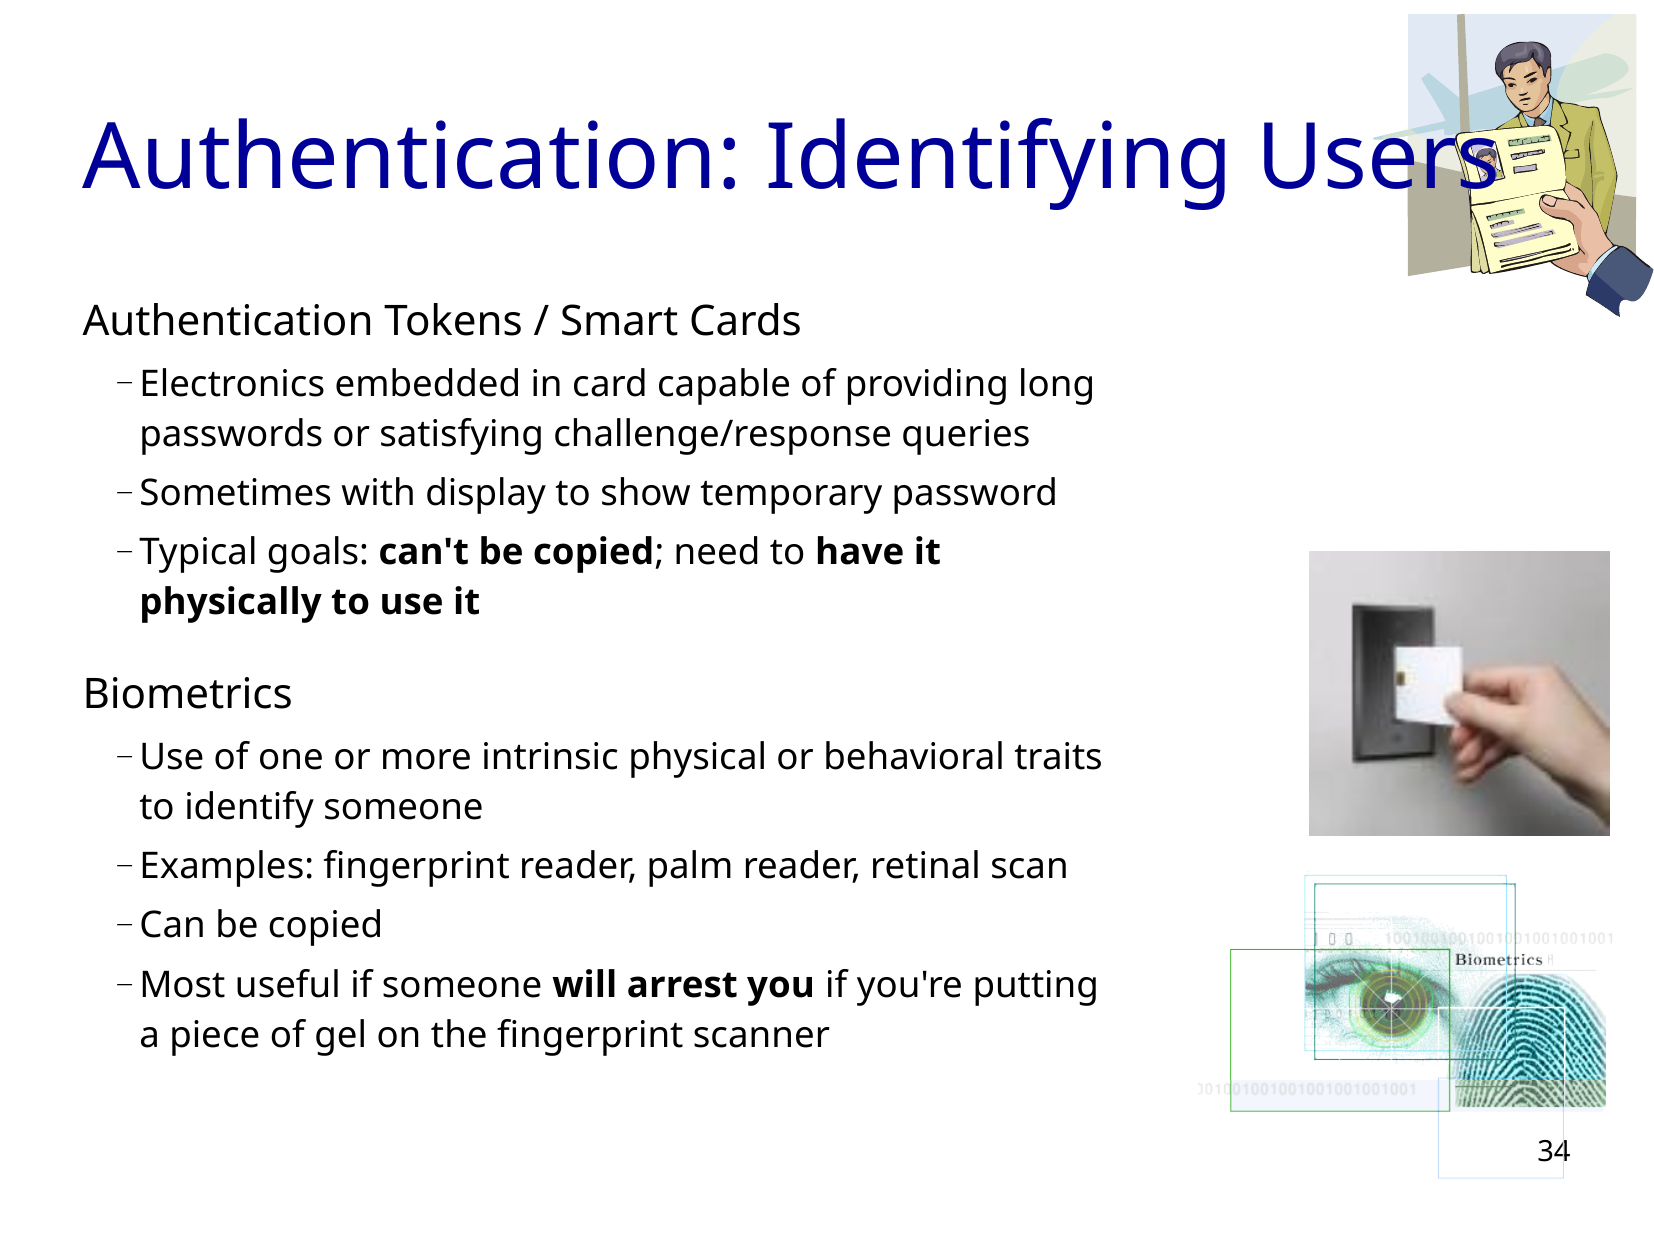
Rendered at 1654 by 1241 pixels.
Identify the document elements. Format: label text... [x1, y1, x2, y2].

picture [1373, 13, 1654, 317]
title Authentication: Identifying Users [82, 49, 1571, 257]
list Authentication Tokens / Smart Cards Electronics embedded in card capable of providing long passwords or satisfying challenge/response queries Sometimes with display to show temporary password Typical goals: can't be copied; need to have it physically to use it Biometrics Use of one or more intrinsic physical or behavioral traits to identify someone Examples: fingerprint reader, palm reader, retinal scan Can be copied Most useful if someone will arrest you if you're putting a piece of gel on the fingerprint scanner [60, 290, 1111, 1096]
picture [1198, 551, 1626, 1186]
